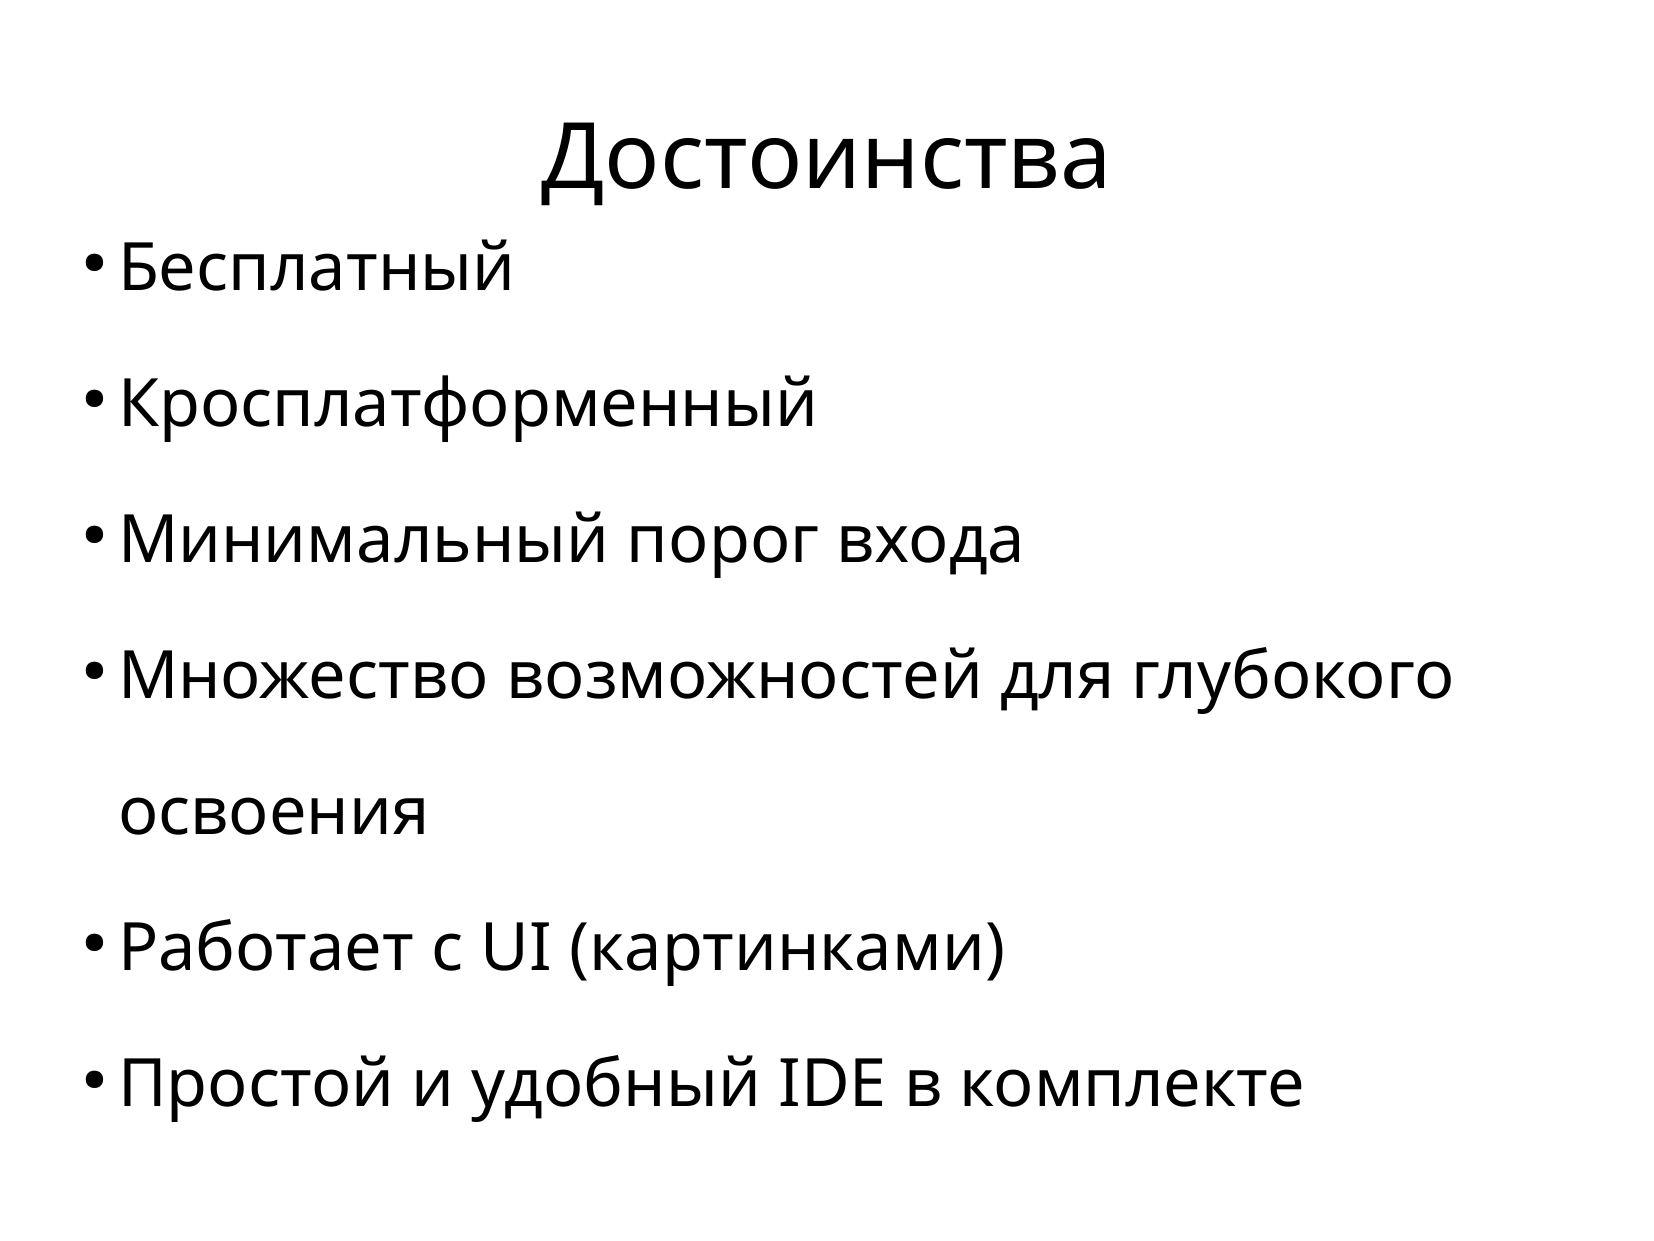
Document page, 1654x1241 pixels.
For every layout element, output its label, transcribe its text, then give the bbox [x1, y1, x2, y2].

subtitle Бесплатный Кросплатформенный Минимальный порог входа Множество возможностей для глубокого освоения Работает с UI (картинками) Простой и удобный IDE в комплекте [82, 252, 1571, 1048]
title Достоинства [82, 49, 1571, 252]
